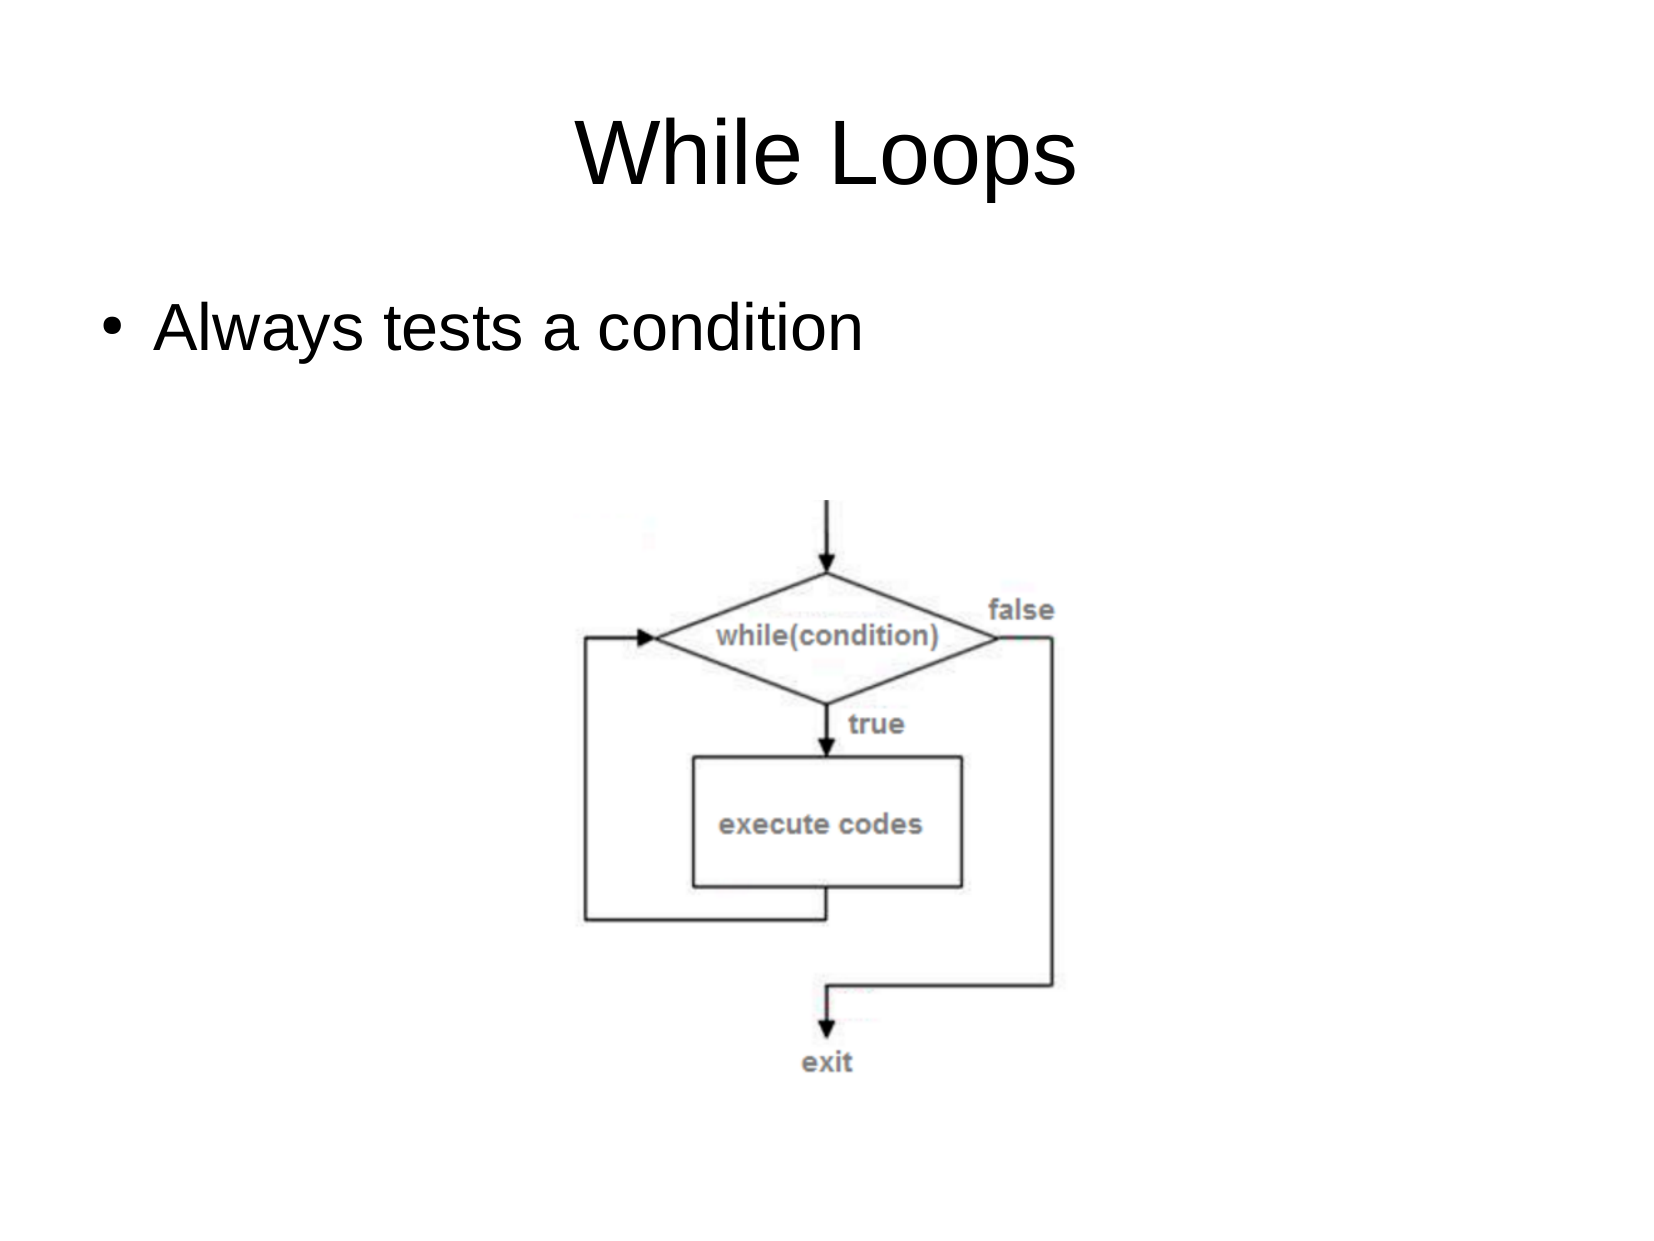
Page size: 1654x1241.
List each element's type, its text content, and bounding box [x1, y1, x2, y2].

picture [573, 500, 1096, 1081]
list Always tests a condition [82, 290, 1571, 1010]
title While Loops [82, 49, 1571, 257]
